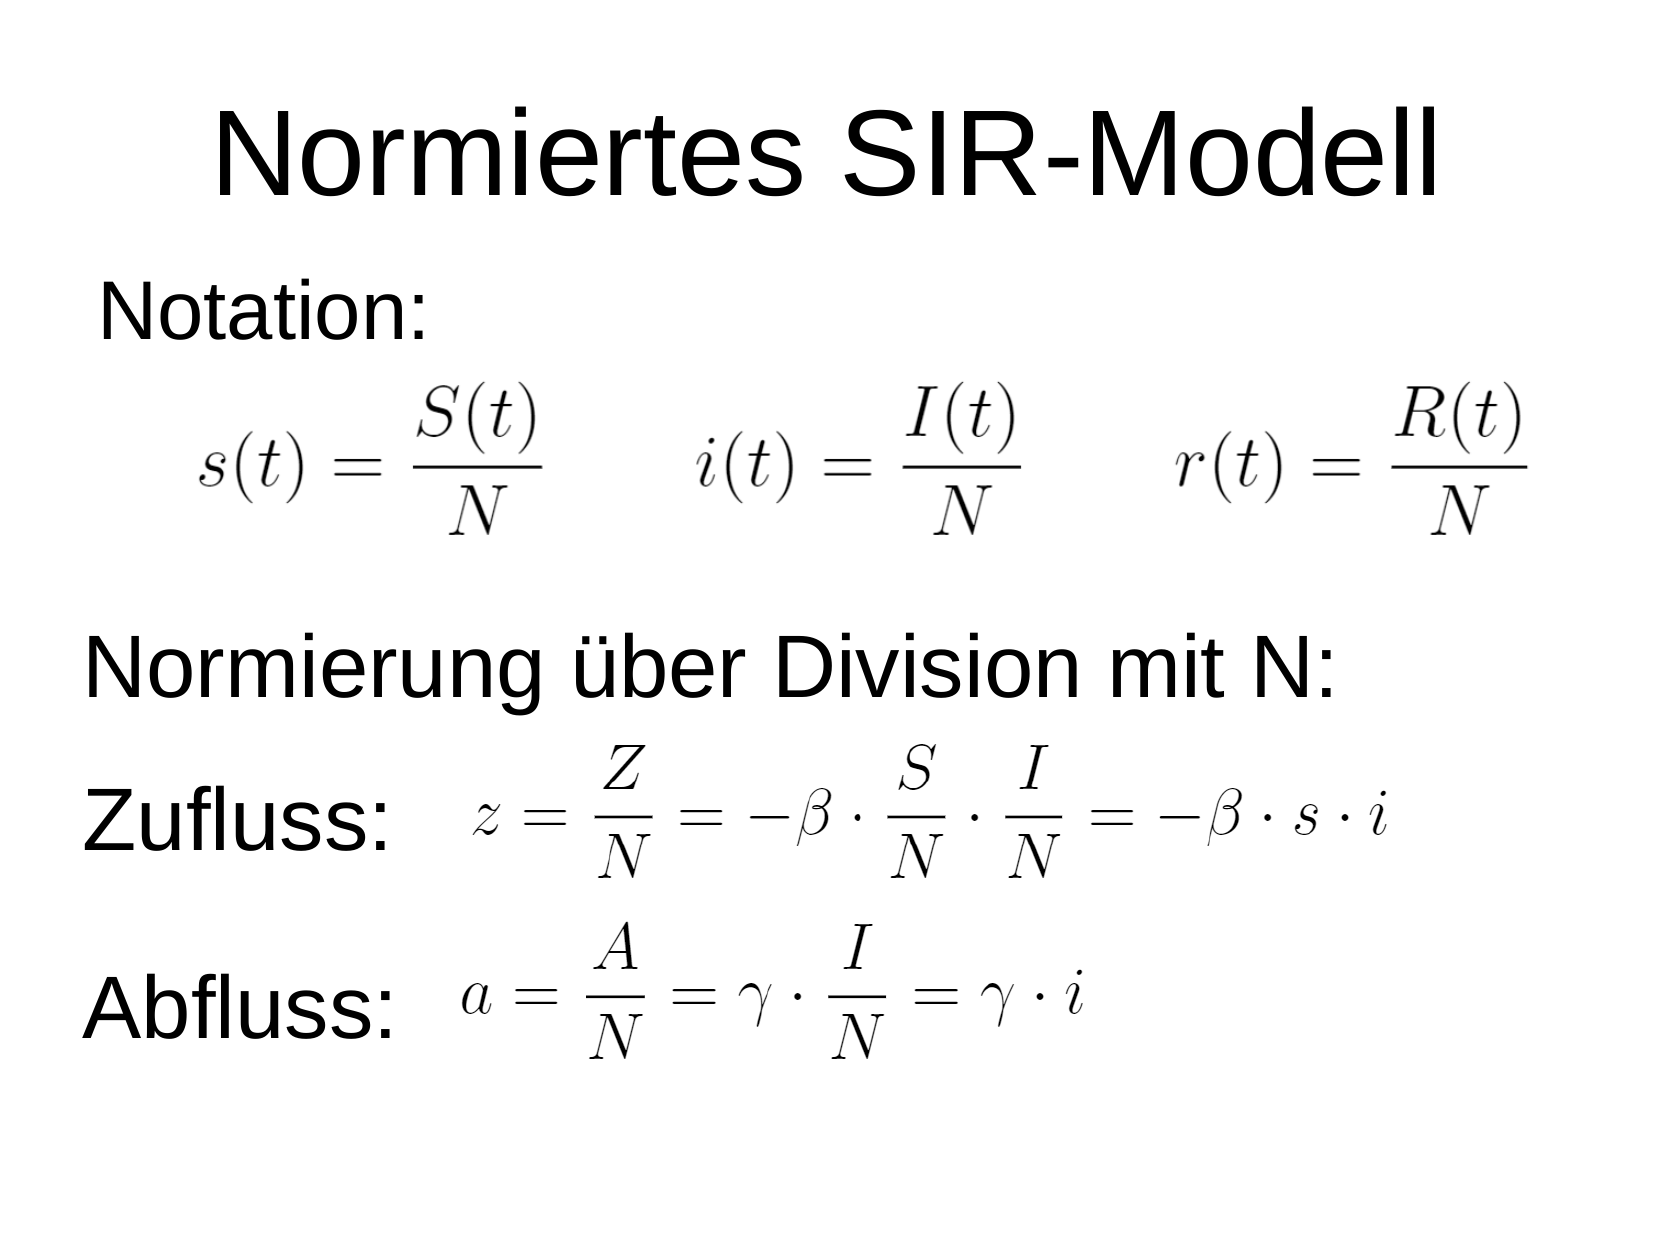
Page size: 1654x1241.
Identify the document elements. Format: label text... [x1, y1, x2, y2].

text_box Notation: [82, 256, 686, 365]
list Normierung über Division mit N: Zufluss: Abfluss: [82, 602, 1382, 1146]
picture [437, 718, 1410, 1082]
title Normiertes SIR-Modell [82, 49, 1571, 257]
picture [177, 360, 1548, 579]
text_box [708, 744, 1607, 1123]
